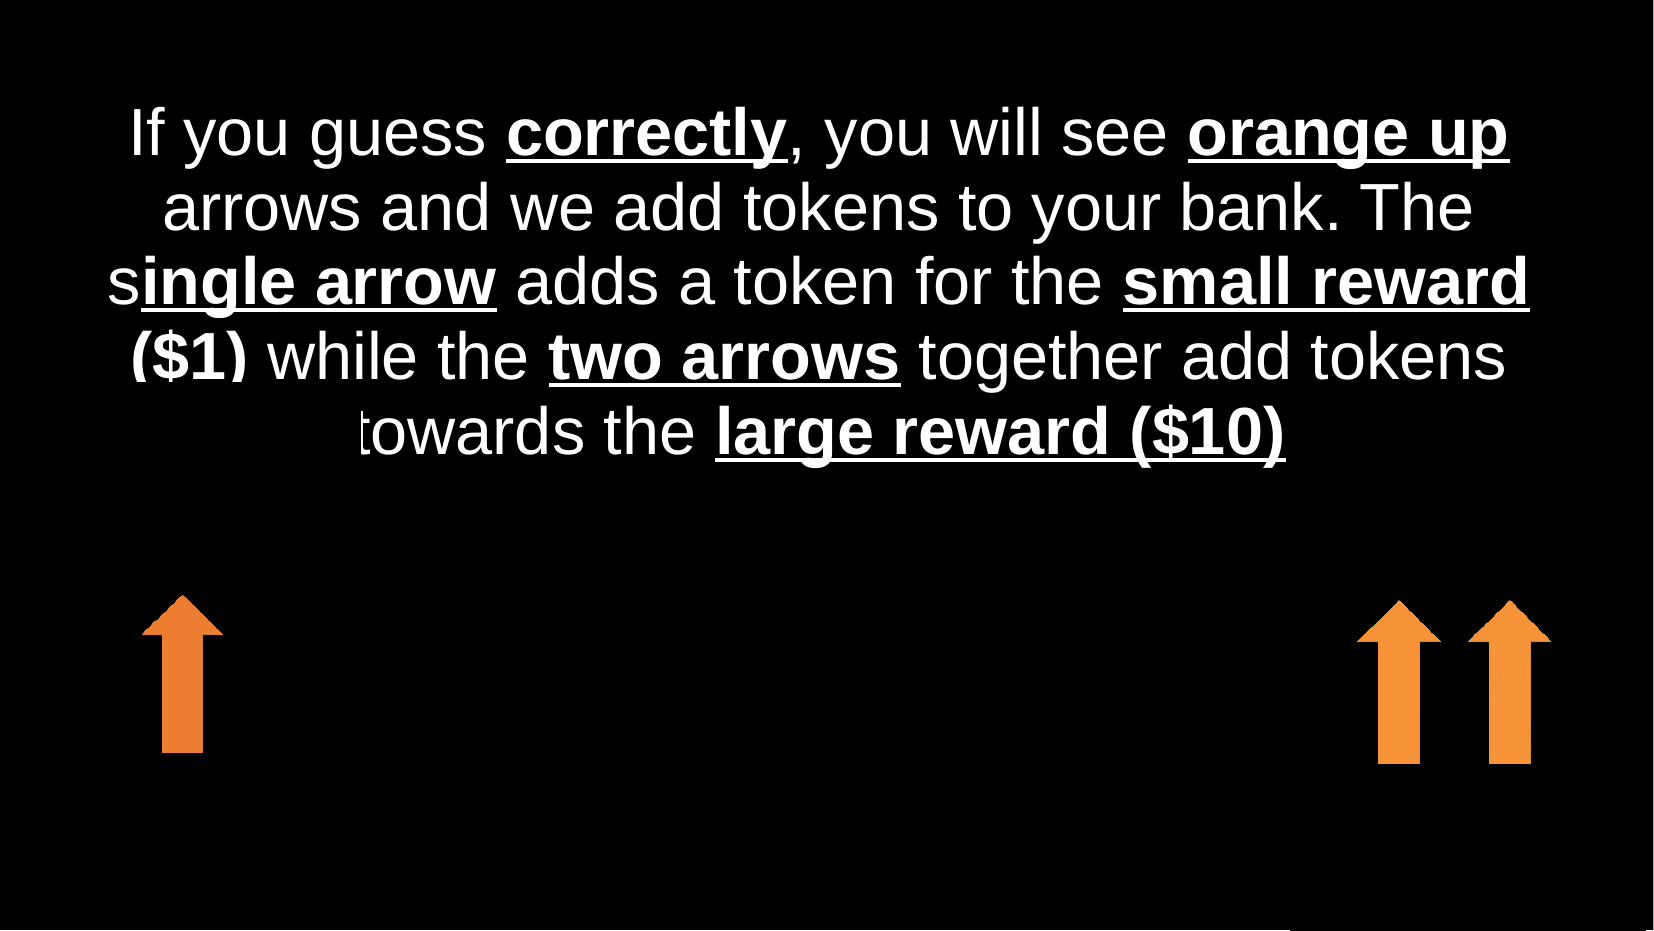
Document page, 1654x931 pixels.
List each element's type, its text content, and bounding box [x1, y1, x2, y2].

picture [15, 382, 361, 916]
subtitle If you guess correctly, you will see orange up arrows and we add tokens to your bank. The single arrow adds a token for the small reward ($1) while the two arrows together add tokens towards the large reward ($10) [75, 0, 1564, 571]
picture [1290, 381, 1646, 931]
